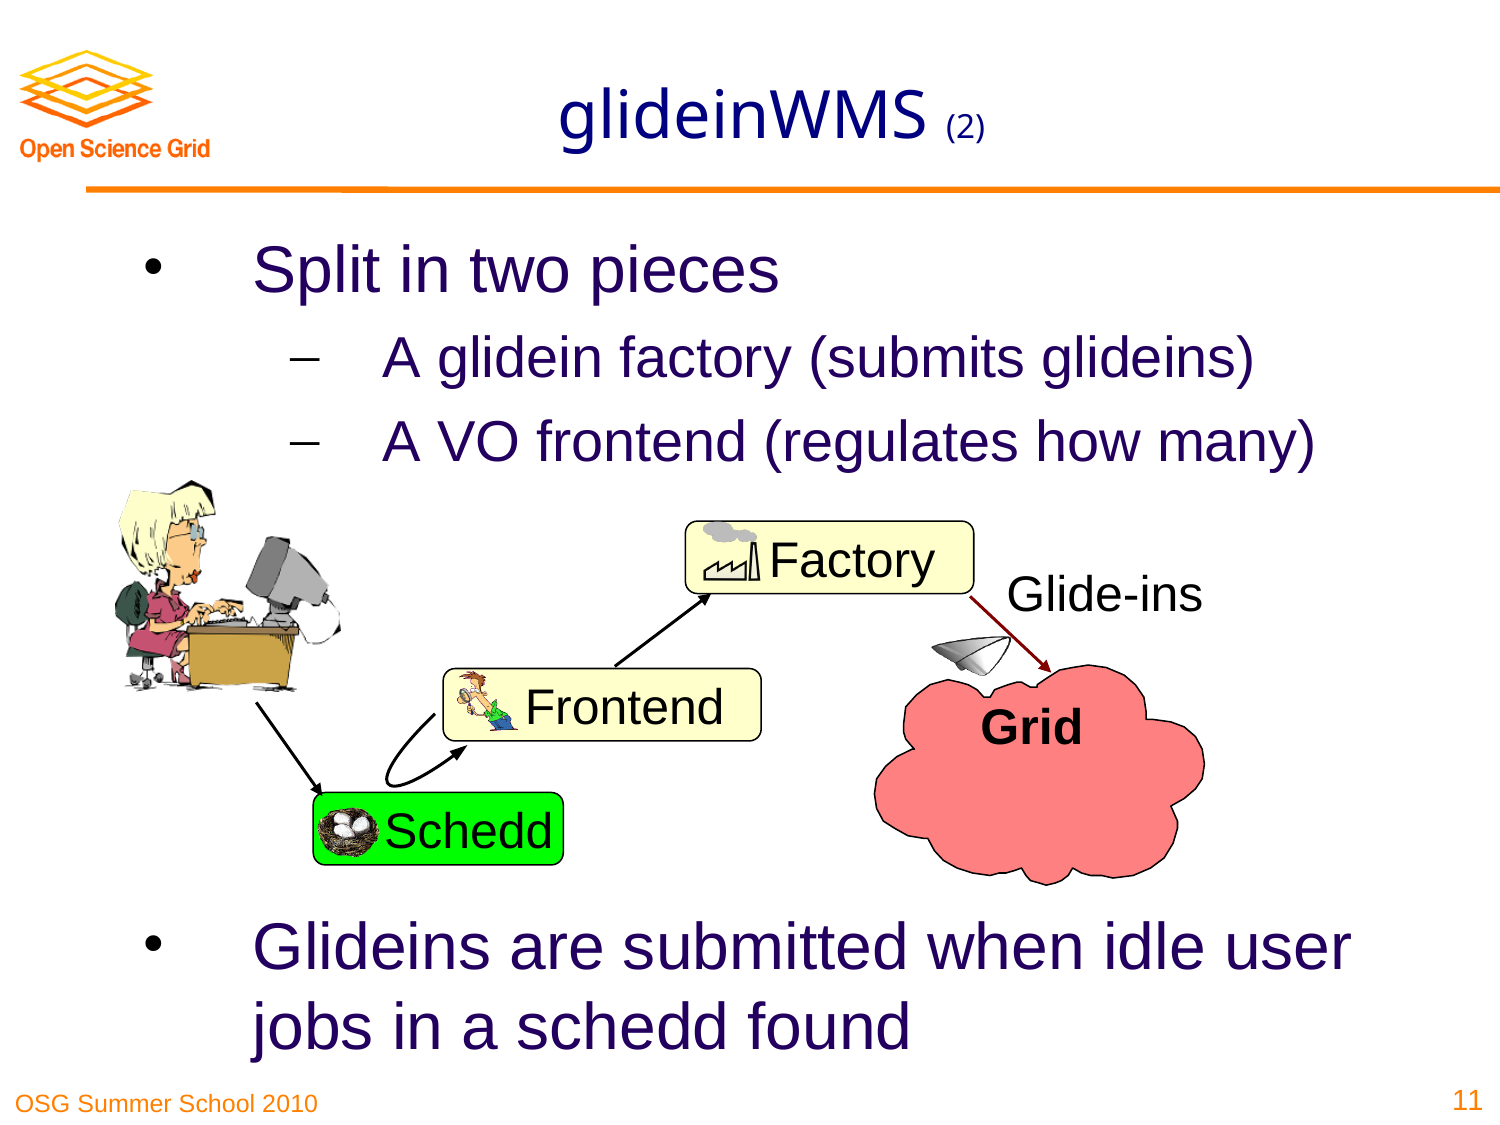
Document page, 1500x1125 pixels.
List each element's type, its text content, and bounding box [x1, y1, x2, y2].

title glideinWMS (2) [201, 18, 1341, 206]
picture [703, 520, 764, 581]
text_box Glide-ins [991, 553, 1219, 629]
text_box Grid [874, 665, 1205, 886]
picture [115, 480, 341, 692]
picture [312, 802, 383, 863]
text_box Factory [685, 521, 974, 594]
picture [0, 27, 201, 179]
text_box Frontend [443, 668, 762, 741]
picture [457, 671, 518, 731]
list Split in two pieces A glidein factory (submits glideins) A VO frontend (regulates how many) Glideins are submitted when idle user jobs in a schedd found [127, 218, 1402, 1075]
text_box Schedd [313, 792, 564, 865]
picture [909, 620, 1036, 681]
